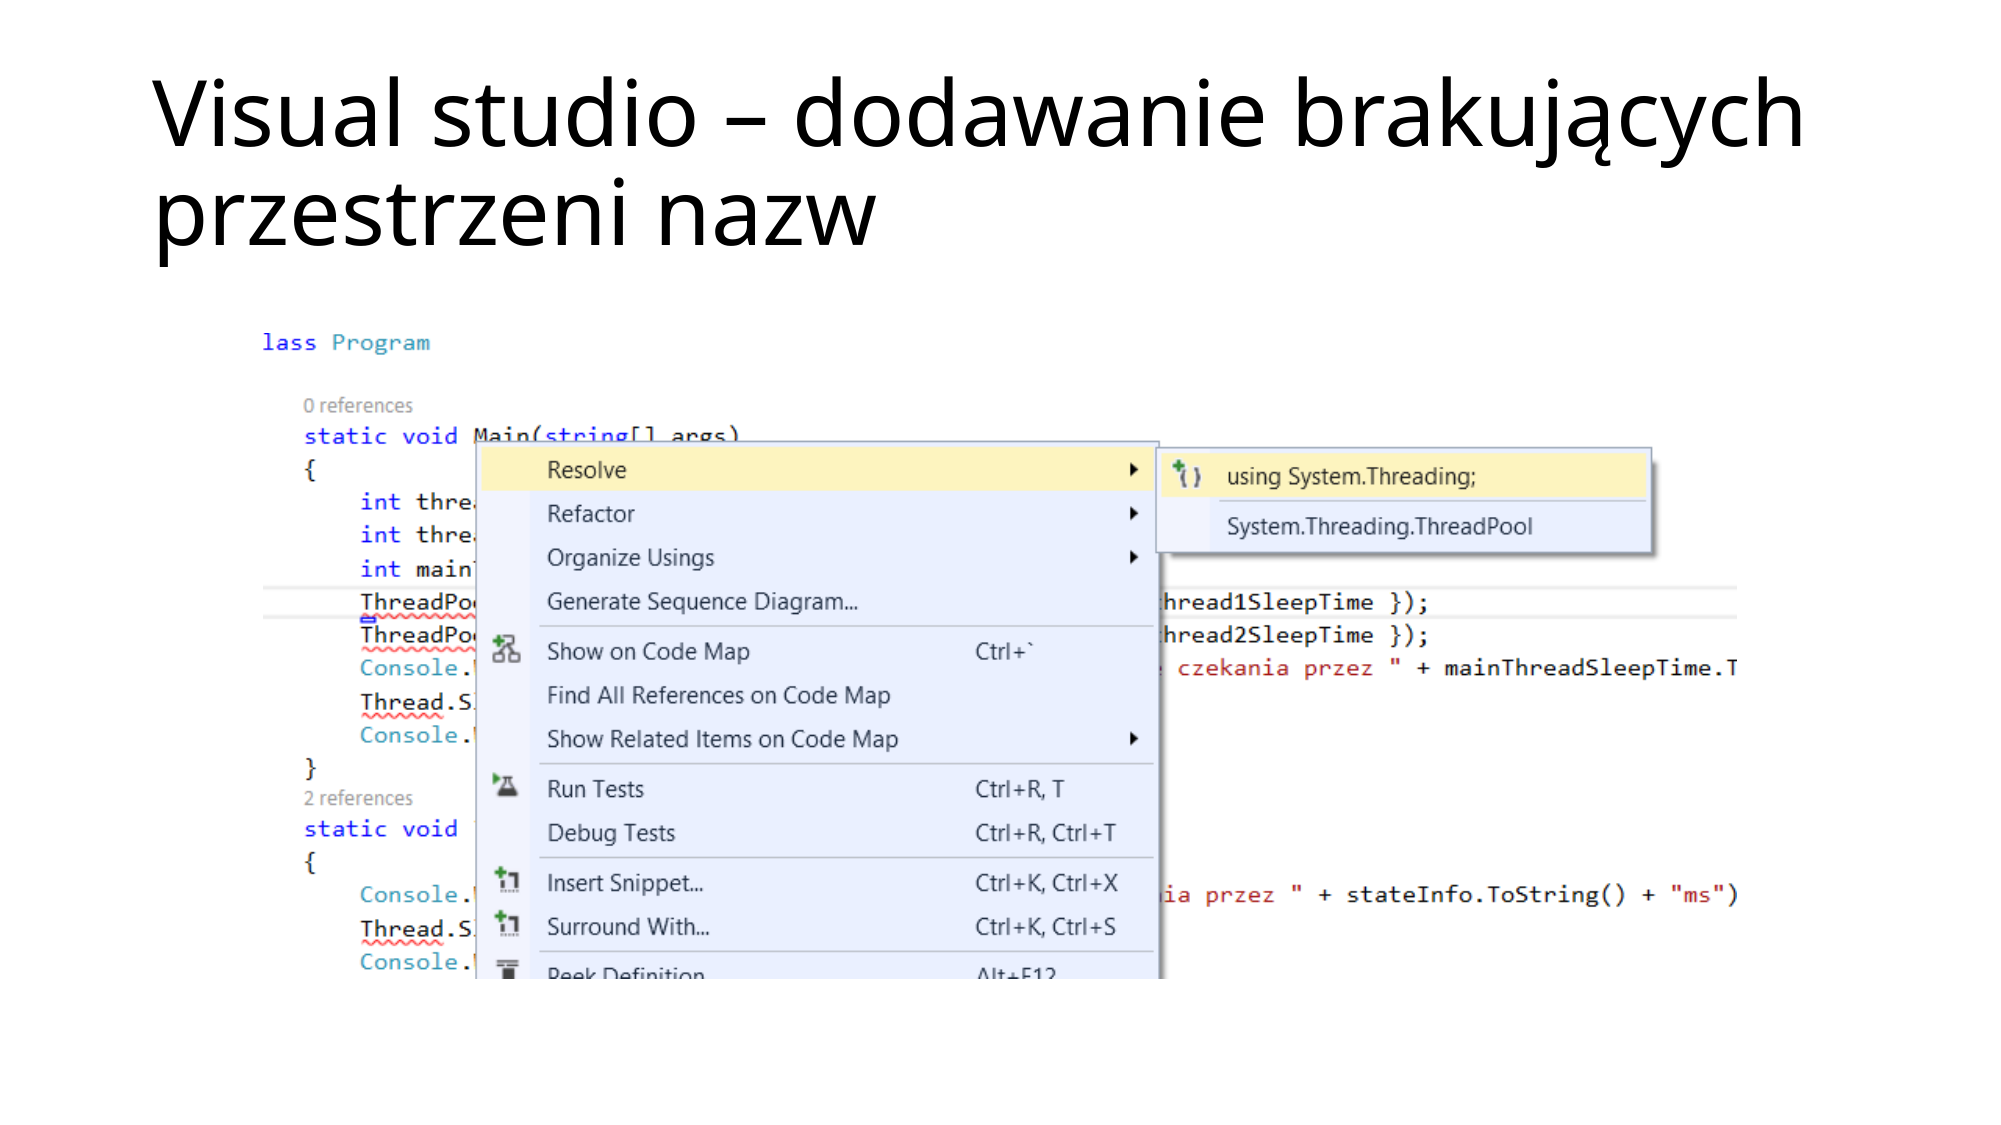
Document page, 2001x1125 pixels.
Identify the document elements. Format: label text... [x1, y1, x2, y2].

title Visual studio – dodawanie brakujących przestrzeni nazw [137, 59, 1863, 278]
picture [263, 333, 1737, 979]
